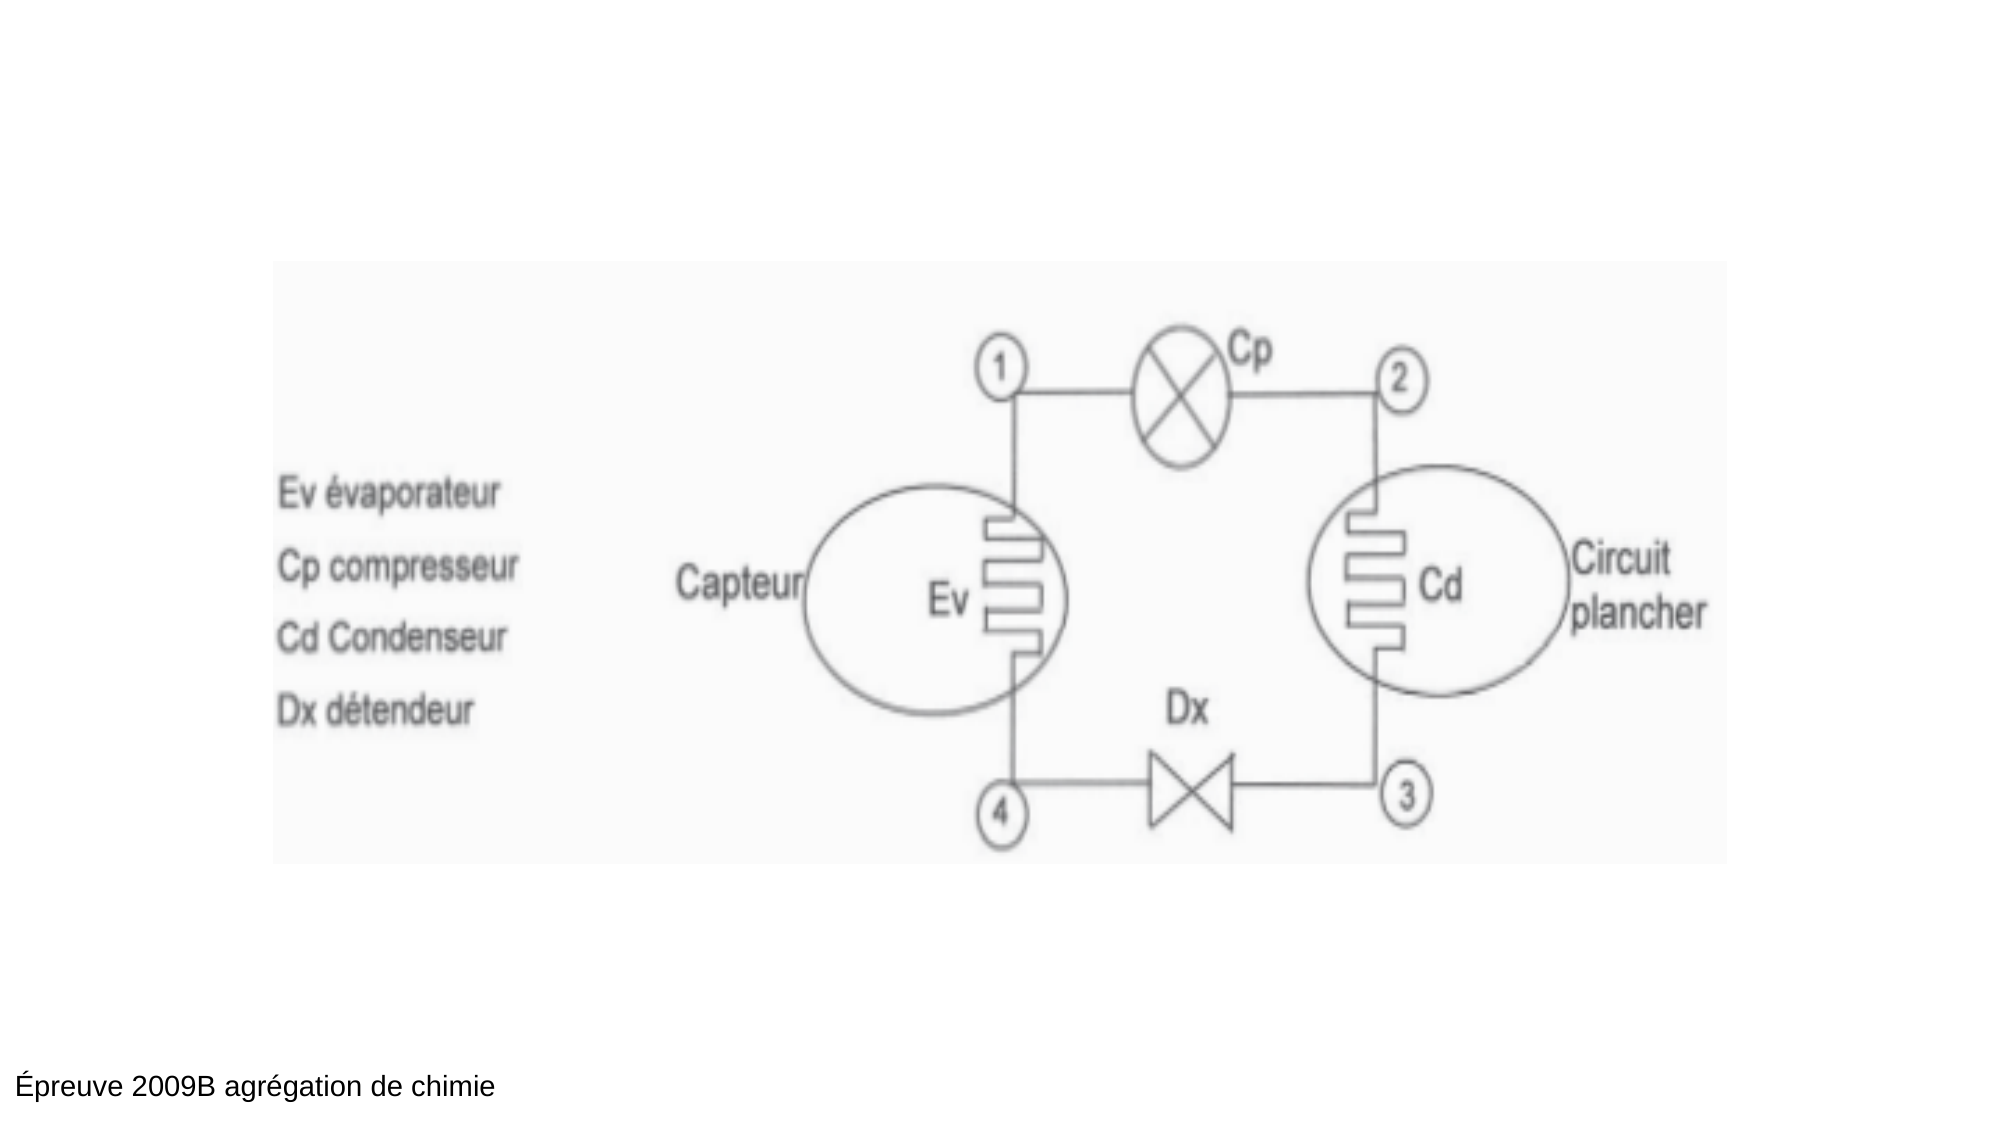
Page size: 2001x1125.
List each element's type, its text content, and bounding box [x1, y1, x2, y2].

picture [273, 261, 1727, 864]
text_box Épreuve 2009B agrégation de chimie [0, 1062, 626, 1125]
